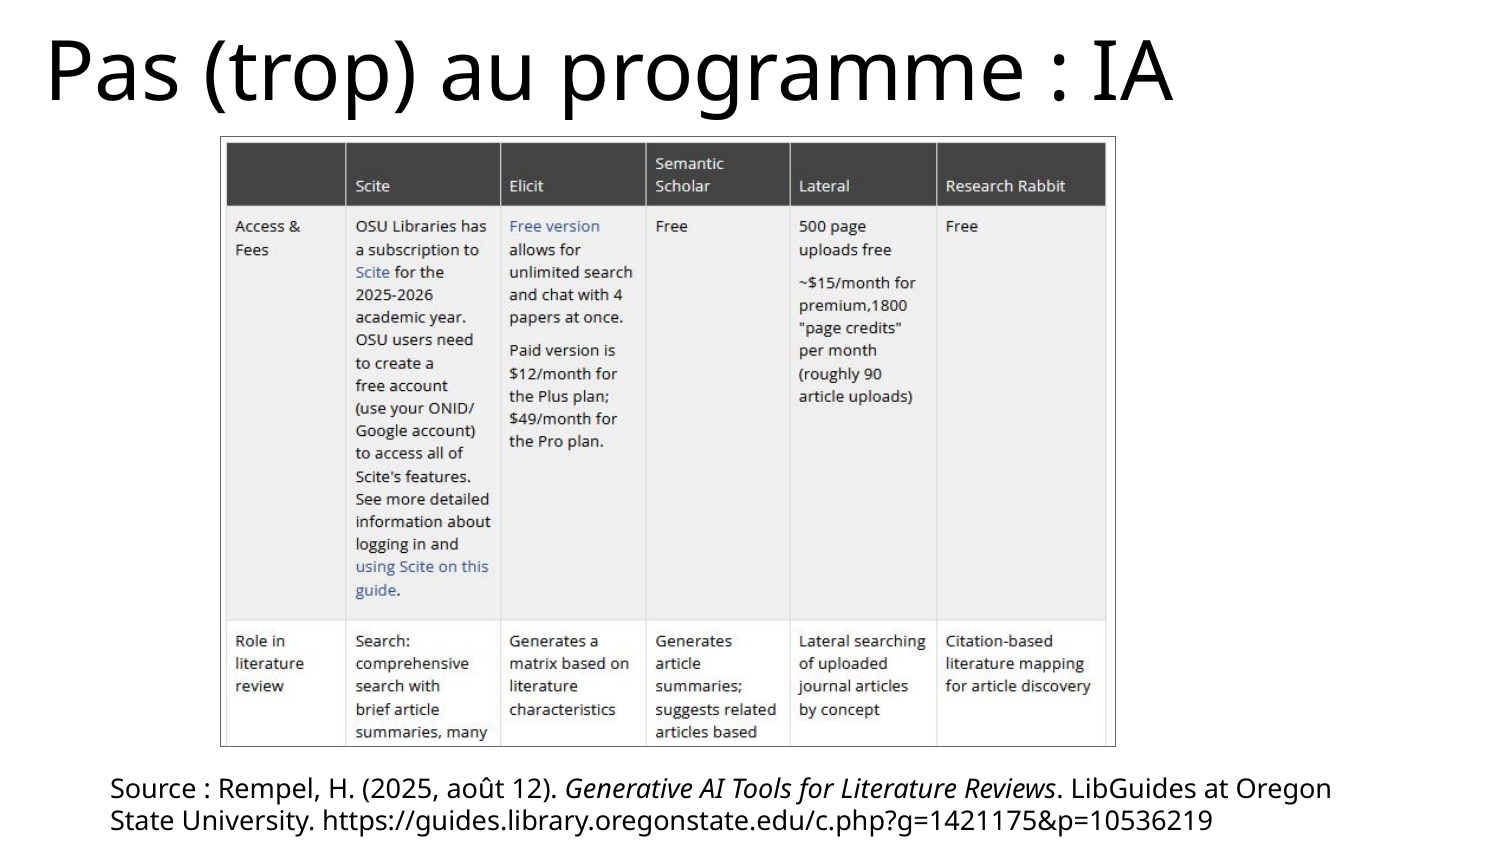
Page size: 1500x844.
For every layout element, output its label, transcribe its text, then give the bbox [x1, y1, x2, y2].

text_box Source : Rempel, H. (2025, août 12). Generative AI Tools for Literature Reviews. LibGuides at Oregon State University. https://guides.library.oregonstate.edu/c.php?g=1421175&p=10536219 [95, 763, 1388, 844]
picture [220, 136, 1116, 747]
title Pas (trop) au programme : IA [29, 0, 1467, 156]
